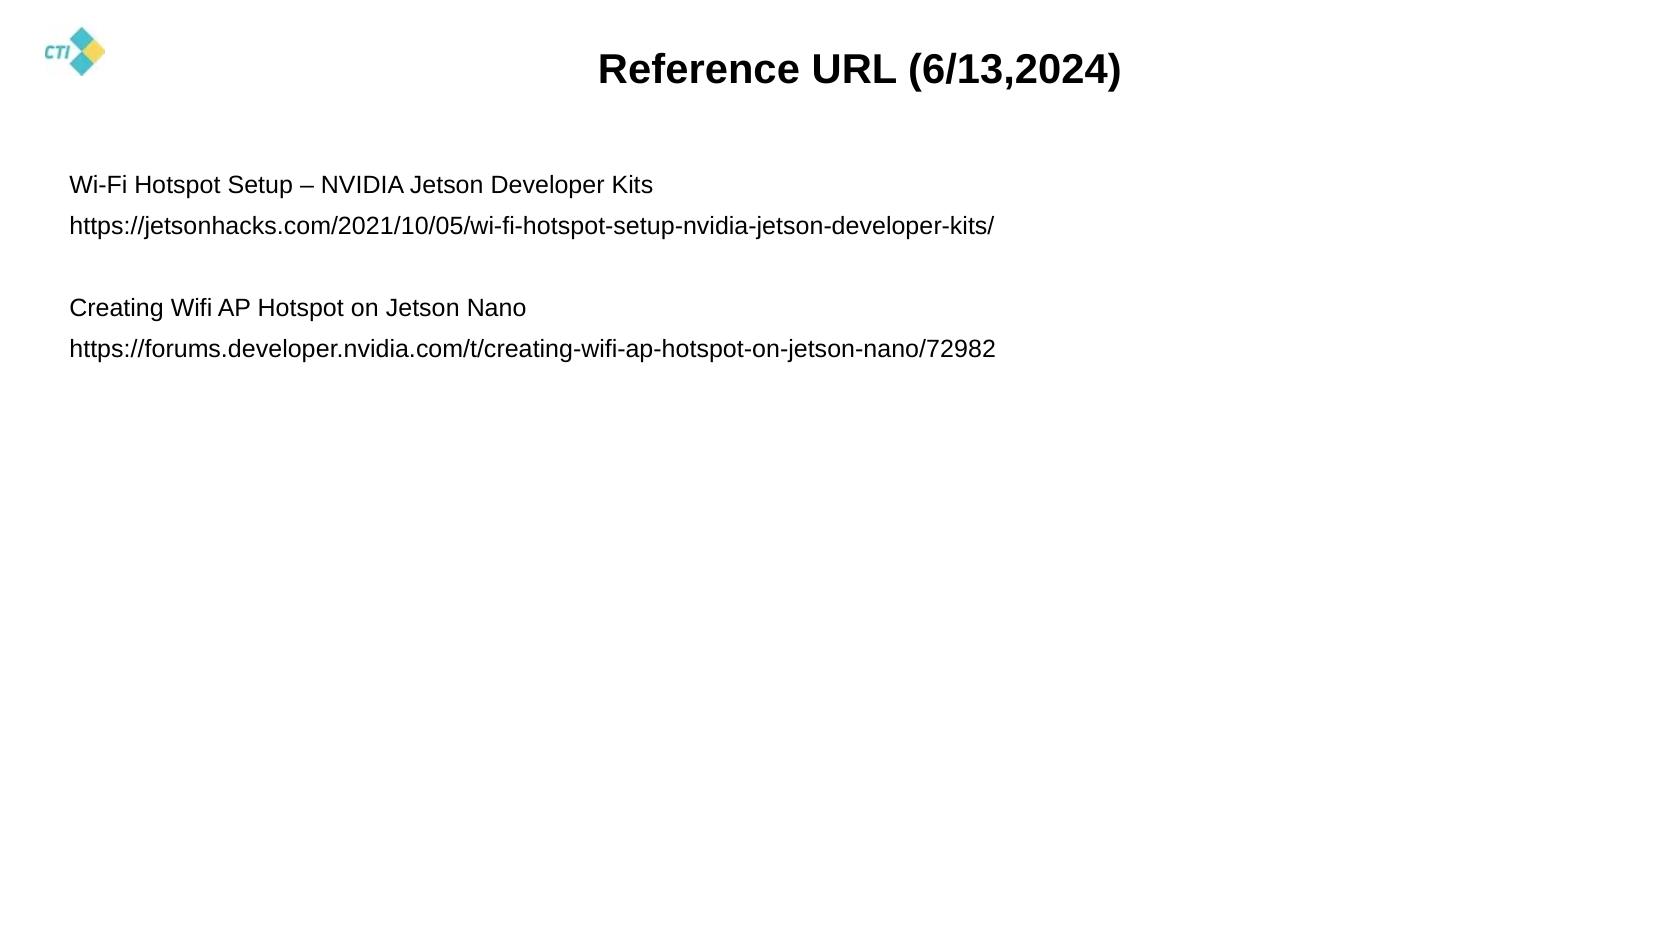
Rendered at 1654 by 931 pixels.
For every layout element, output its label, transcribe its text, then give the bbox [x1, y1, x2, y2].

title Reference URL (6/13,2024) [127, 0, 1616, 147]
picture [45, 18, 105, 76]
text_box Wi-Fi Hotspot Setup – NVIDIA Jetson Developer Kits https://jetsonhacks.com/2021/10/05/wi-fi-hotspot-setup-nvidia-jetson-developer-kits/ Creating Wifi AP Hotspot on Jetson Nano https://forums.developer.nvidia.com/t/creating-wifi-ap-hotspot-on-jetson-nano/72982 [54, 163, 1354, 769]
